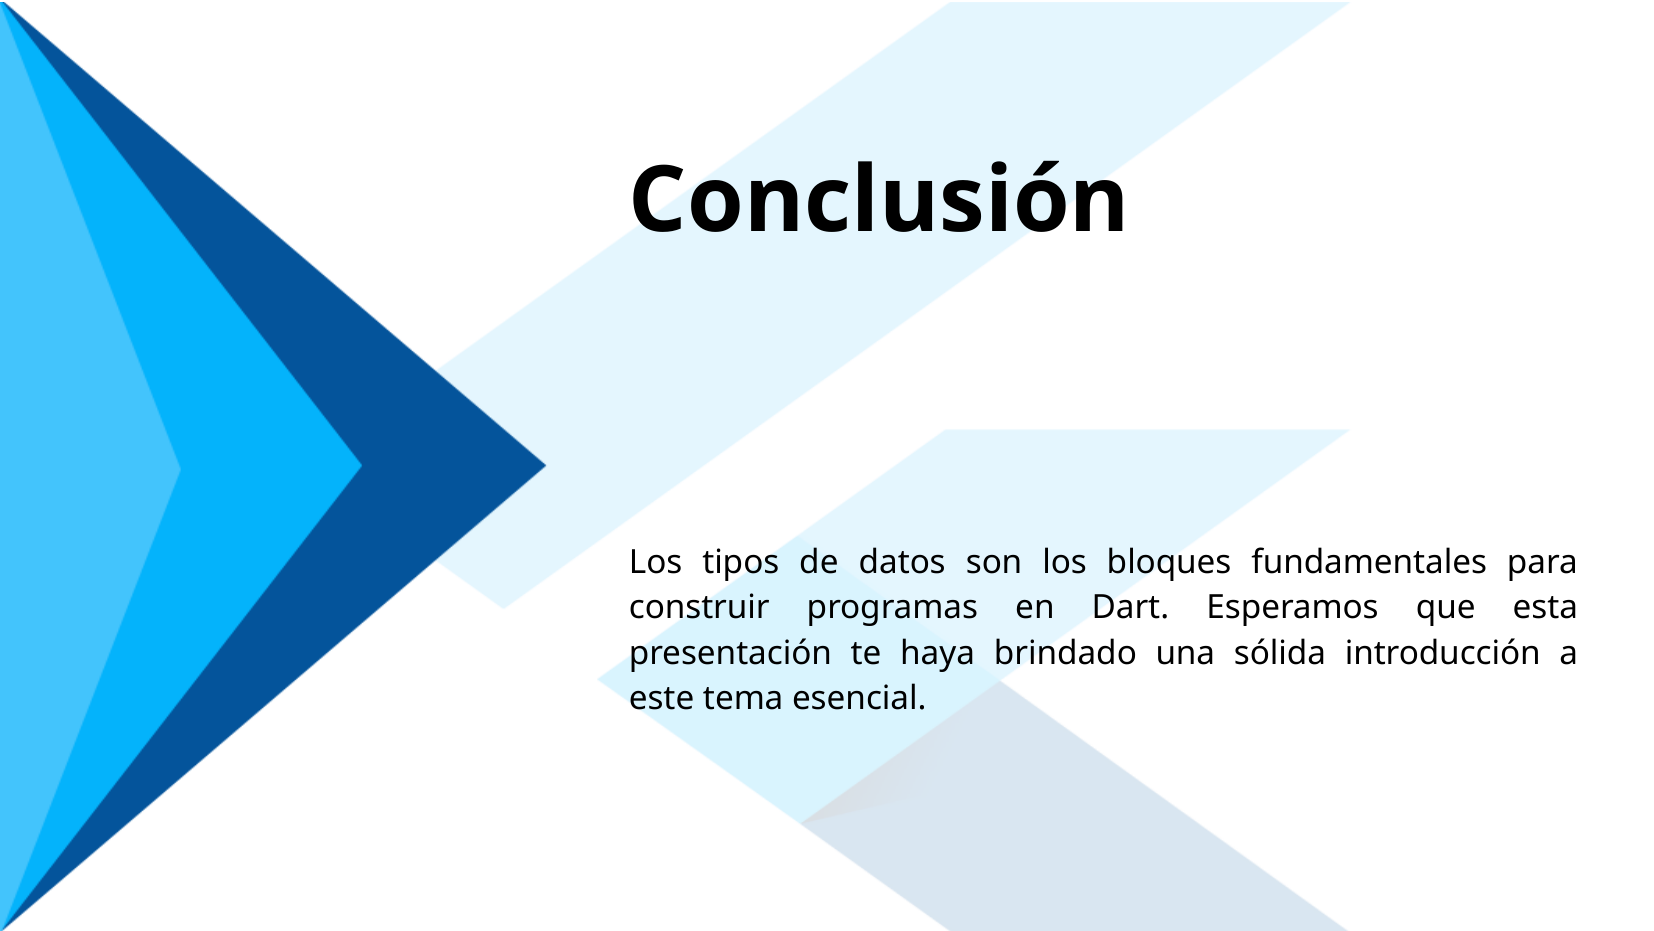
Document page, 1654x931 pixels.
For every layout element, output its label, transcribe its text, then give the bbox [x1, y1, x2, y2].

text_box Los tipos de datos son los bloques fundamentales para construir programas en Dart. Esperamos que esta presentación te haya brindado una sólida introducción a este tema esencial. [614, 530, 1595, 813]
text_box Conclusión [614, 126, 1595, 401]
picture [0, 2, 1654, 931]
